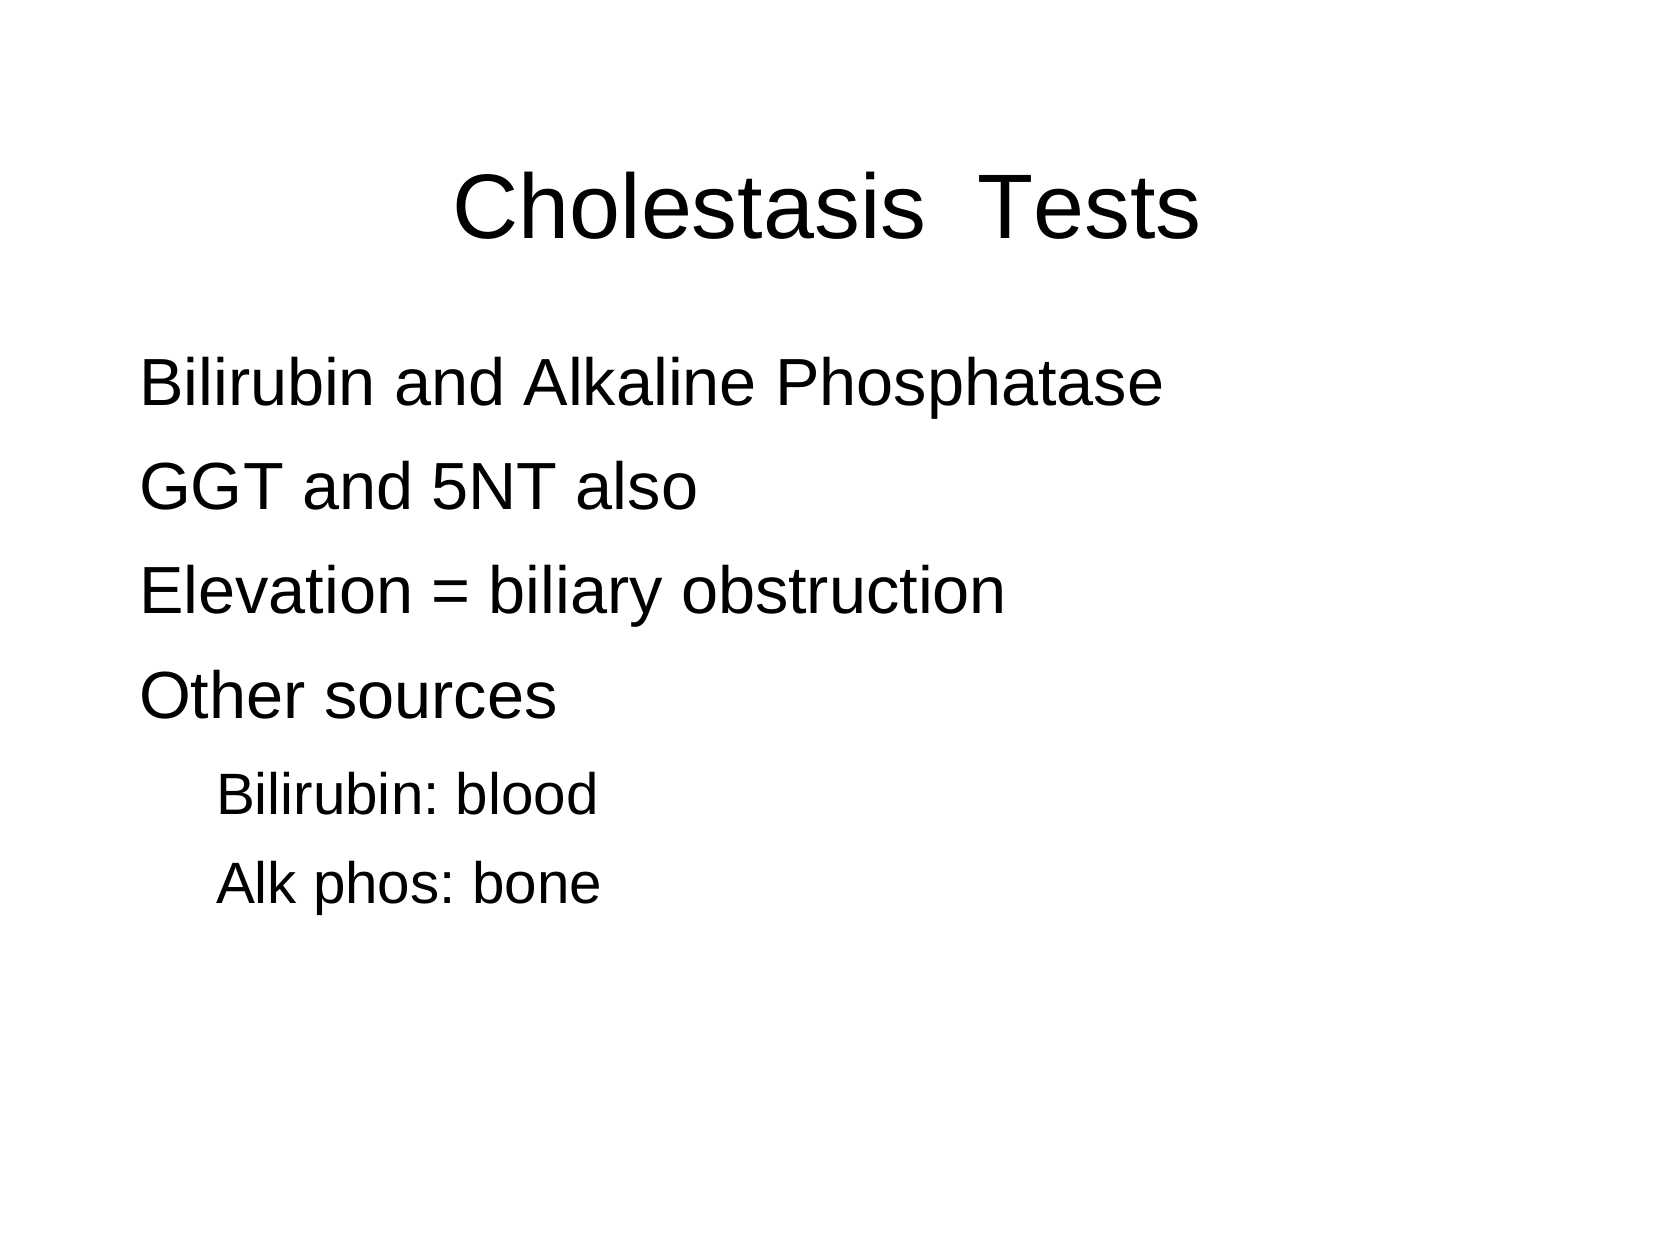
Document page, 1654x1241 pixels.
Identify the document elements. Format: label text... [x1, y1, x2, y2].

list Bilirubin and Alkaline Phosphatase GGT and 5NT also Elevation = biliary obstruction Other sources Bilirubin: blood Alk phos: bone [121, 344, 1534, 1127]
title Cholestasis Tests [121, 102, 1534, 311]
